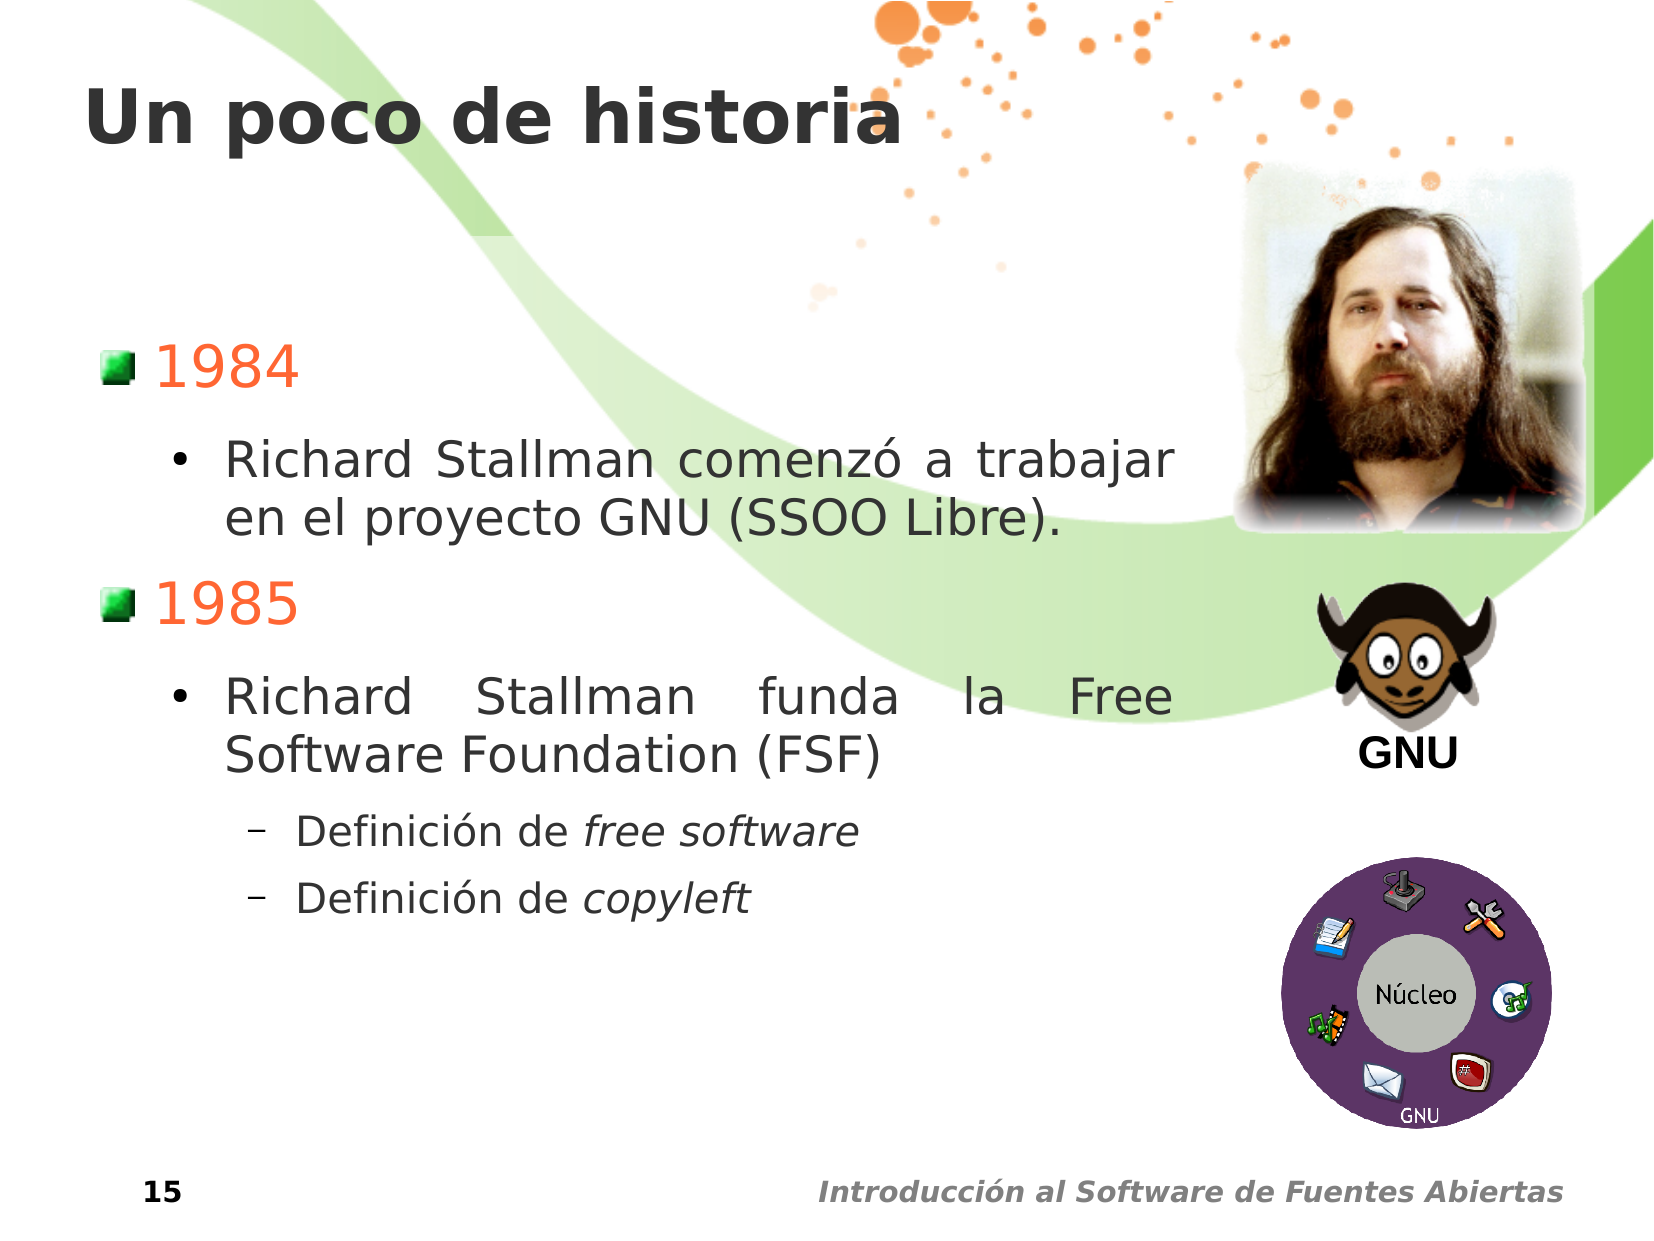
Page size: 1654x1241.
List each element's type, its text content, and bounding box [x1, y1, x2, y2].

list 1984 Richard Stallman comenzó a trabajar en el proyecto GNU (SSOO Libre). 1985 Richard Stallman funda la Free Software Foundation (FSF) Definición de free software Definición de copyleft [82, 236, 1176, 1152]
picture [1269, 850, 1565, 1140]
title Un poco de historia [82, 29, 1571, 207]
text_box GNU [1305, 719, 1512, 786]
picture [185, 0, 1654, 760]
